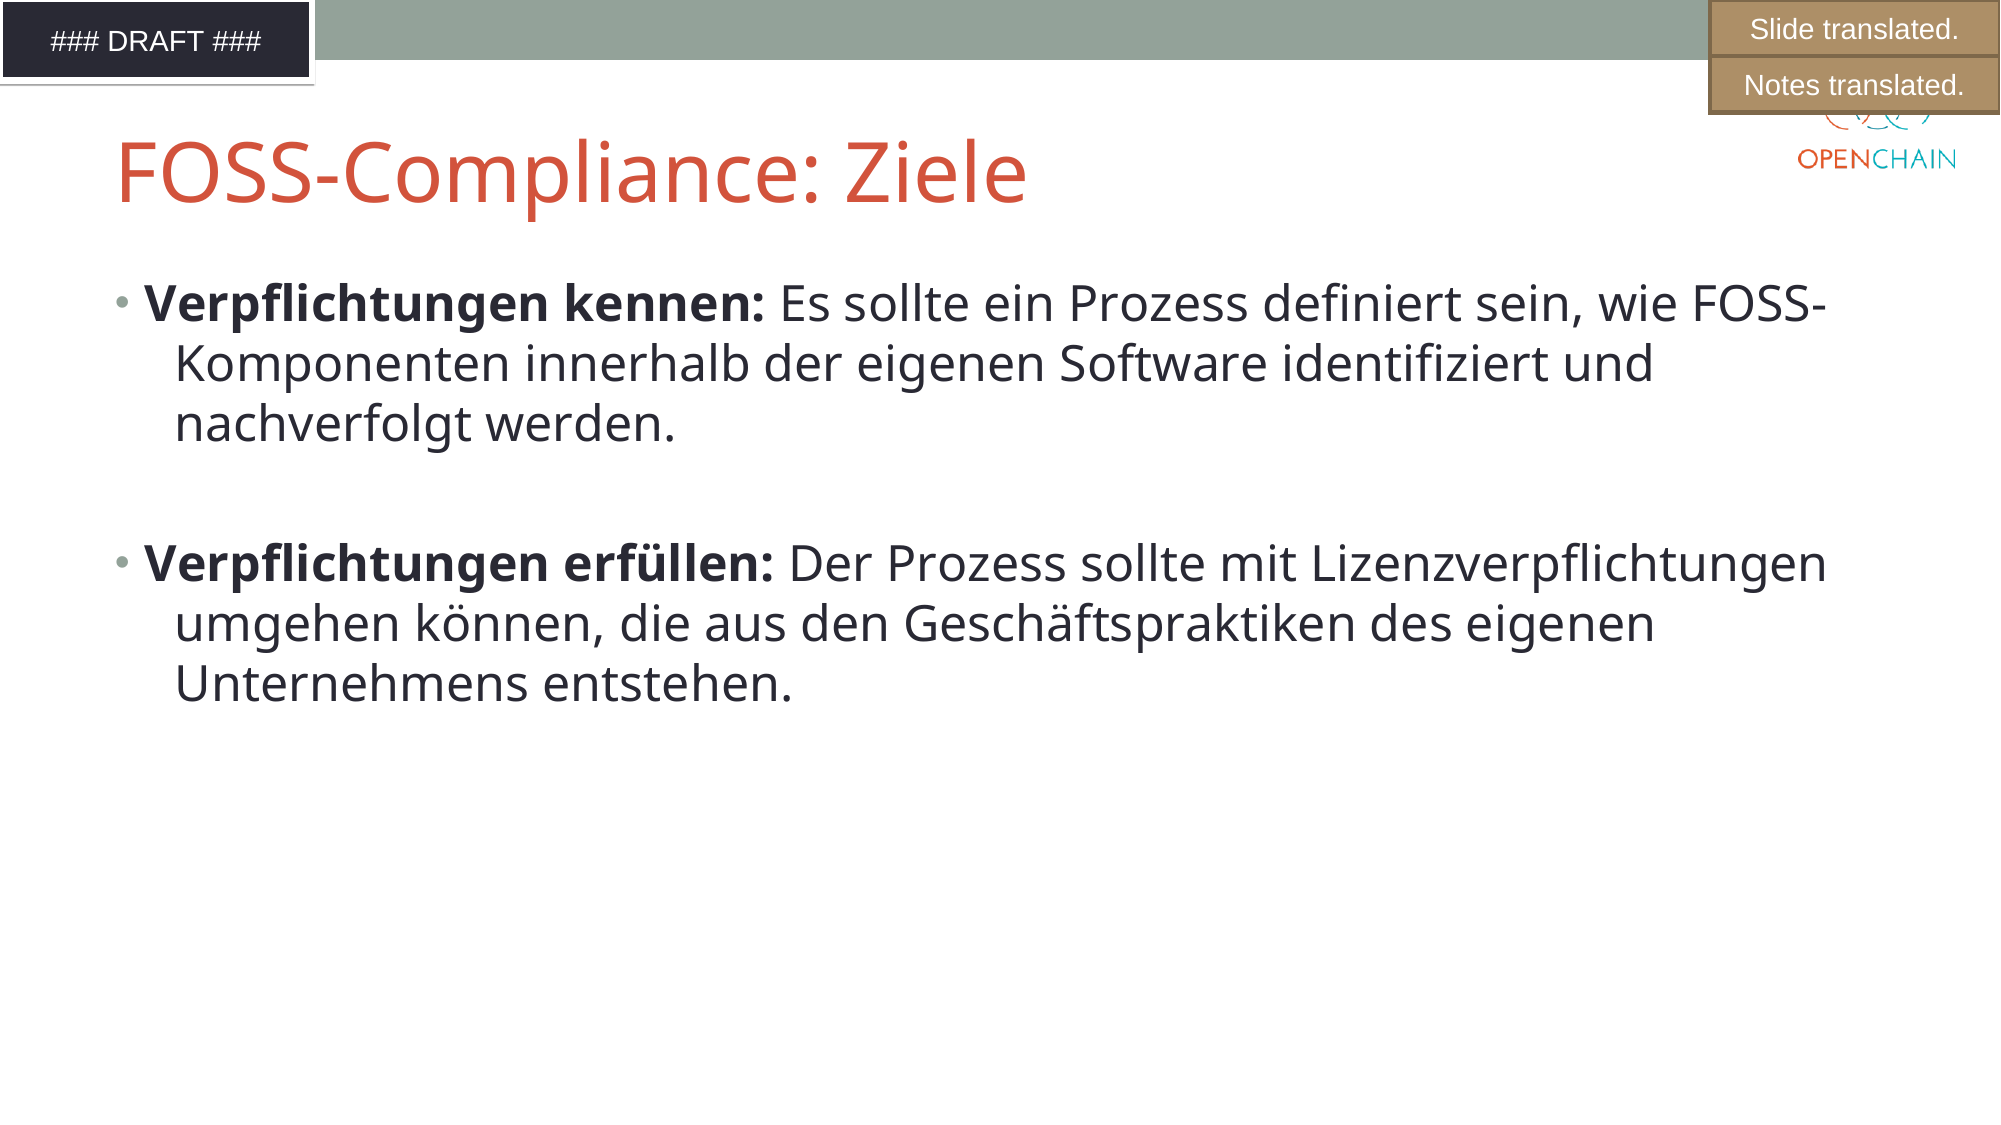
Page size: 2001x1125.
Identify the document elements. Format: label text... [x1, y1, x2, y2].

text_box Slide translated. [1710, 0, 2000, 56]
title FOSS-Compliance: Ziele [99, 87, 1900, 251]
text_box Notes translated. [1710, 56, 2000, 113]
list Verpflichtungen kennen: Es sollte ein Prozess definiert sein, wie FOSS-Komponenten innerhalb der eigenen Software identifiziert und nachverfolgt werden. Verpflichtungen erfüllen: Der Prozess sollte mit Lizenzverpflichtungen umgehen können, die aus den Geschäftspraktiken des eigenen Unternehmens entstehen. [99, 263, 1900, 1064]
